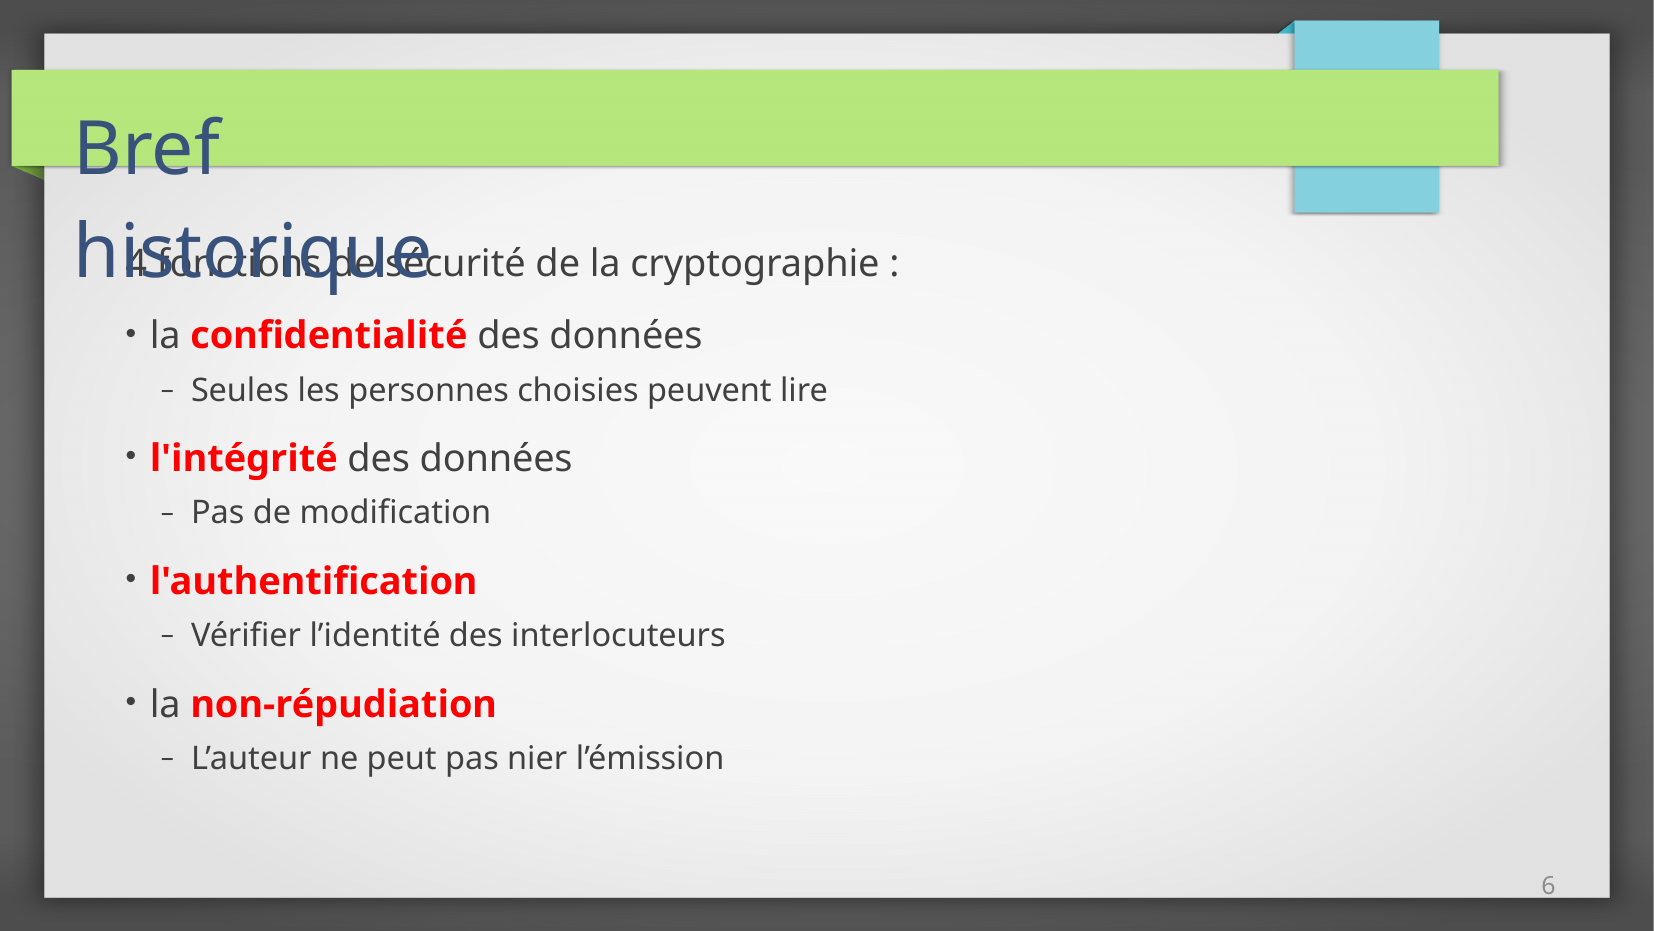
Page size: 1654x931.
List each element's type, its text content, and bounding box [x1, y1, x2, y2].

text_box <numéro> [1184, 862, 1571, 912]
text_box Bref historique [59, 87, 546, 178]
picture [0, 0, 1654, 931]
text_box 4 fonctions de sécurité de la cryptographie : la confidentialité des données Seules les personnes choisies peuvent lire l'intégrité des données Pas de modification l'authentification Vérifier l’identité des interlocuteurs la non-répudiation L’auteur ne peut pas nier l’émission [110, 229, 1506, 798]
